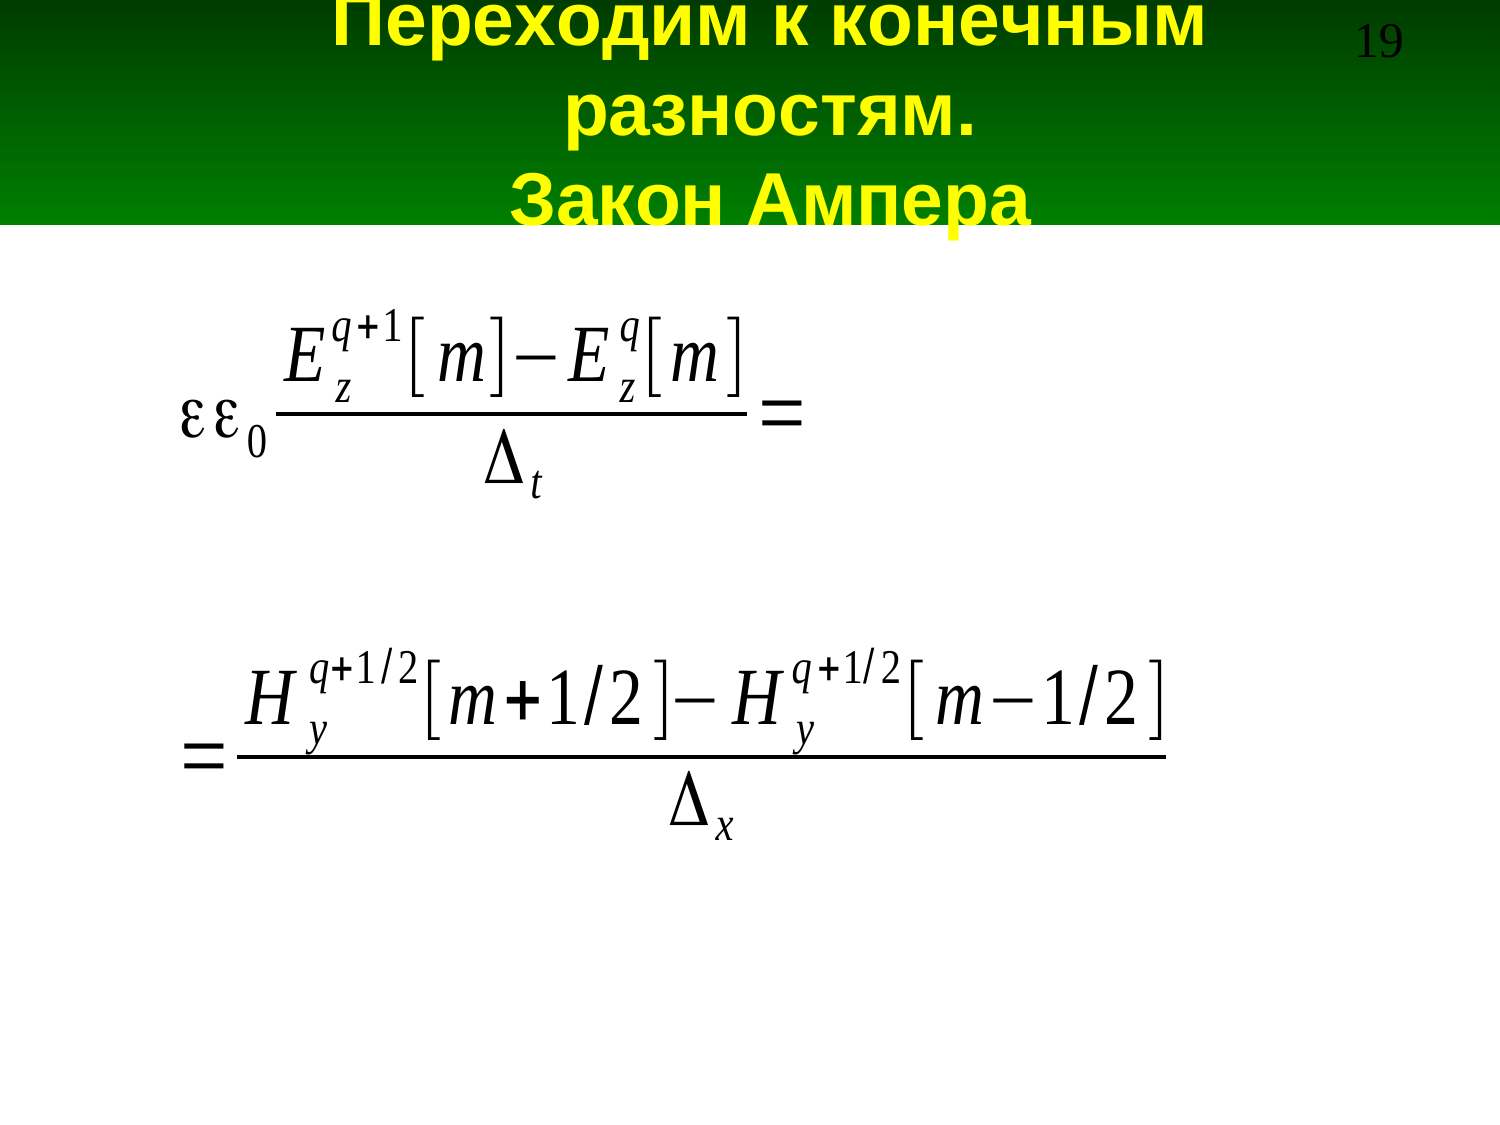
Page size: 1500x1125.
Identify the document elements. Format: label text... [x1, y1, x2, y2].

chart [162, 295, 825, 512]
chart [160, 637, 1186, 854]
title Переходим к конечным разностям. Закон Ампера [100, 7, 1441, 204]
